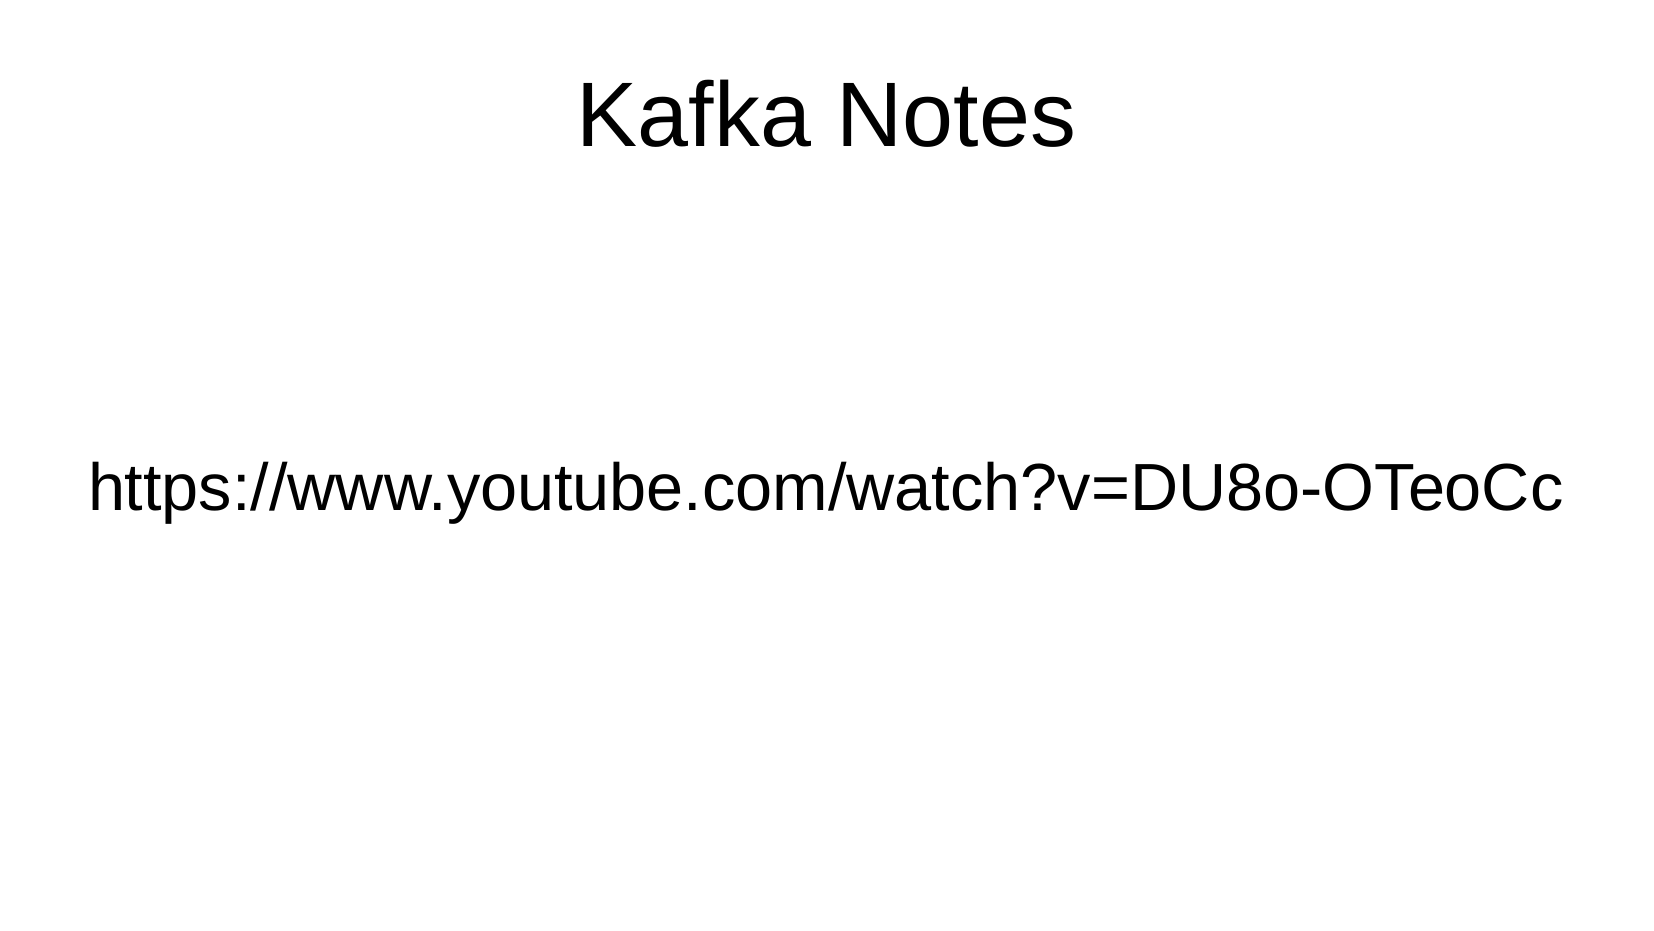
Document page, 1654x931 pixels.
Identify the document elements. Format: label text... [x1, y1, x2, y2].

title Kafka Notes [82, 37, 1571, 193]
subtitle https://www.youtube.com/watch?v=DU8o-OTeoCc [82, 217, 1571, 758]
